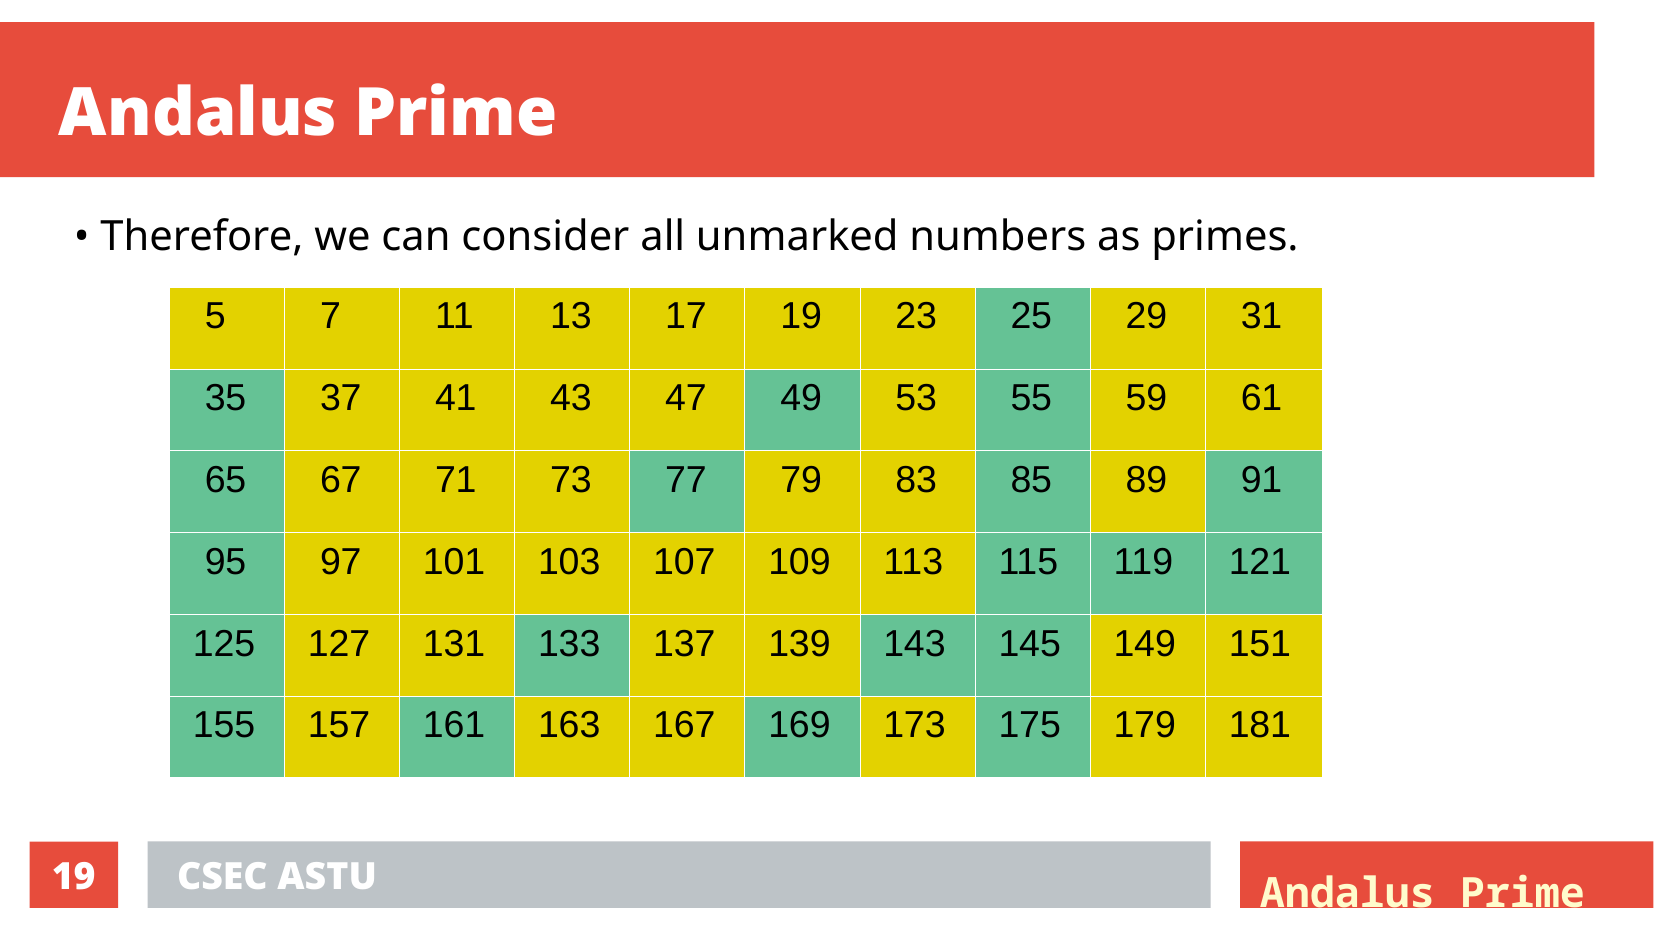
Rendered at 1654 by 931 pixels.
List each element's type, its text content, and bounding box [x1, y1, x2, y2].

table_cell 179 [1091, 697, 1205, 777]
table_header 17 [630, 288, 744, 369]
table_cell 133 [515, 615, 629, 696]
table_cell 77 [630, 451, 744, 532]
table_cell 109 [745, 533, 860, 614]
table_cell 115 [976, 533, 1090, 614]
list [59, 262, 1565, 820]
table_cell 113 [861, 533, 975, 614]
table_cell 169 [745, 697, 860, 777]
table_cell 103 [515, 533, 629, 614]
table_header 23 [861, 288, 975, 369]
table_cell 71 [400, 451, 514, 532]
table_cell 73 [515, 451, 629, 532]
table_cell 47 [630, 370, 744, 450]
table_cell 79 [745, 451, 860, 532]
table_header 25 [976, 288, 1090, 369]
table_cell 67 [285, 451, 399, 532]
table_cell 145 [976, 615, 1090, 696]
table_cell 163 [515, 697, 629, 777]
table_cell 83 [861, 451, 975, 532]
table_cell 125 [170, 615, 284, 696]
table_cell 131 [400, 615, 514, 696]
table_cell 37 [285, 370, 399, 450]
text_box Andalus Prime [1245, 855, 1636, 912]
table_cell 53 [861, 370, 975, 450]
table_cell 155 [170, 697, 284, 777]
table_cell 137 [630, 615, 744, 696]
table_cell 85 [976, 451, 1090, 532]
table_header 7 [285, 288, 399, 369]
table_cell 61 [1206, 370, 1322, 450]
table_cell 43 [515, 370, 629, 450]
table_cell 167 [630, 697, 744, 777]
table_cell 119 [1091, 533, 1205, 614]
table_cell 127 [285, 615, 399, 696]
table_header 29 [1091, 288, 1205, 369]
table_header 19 [745, 288, 860, 369]
table_cell 49 [745, 370, 860, 450]
table_cell 65 [170, 451, 284, 532]
table_cell 161 [400, 697, 514, 777]
table_cell 151 [1206, 615, 1322, 696]
table_cell 157 [285, 697, 399, 777]
table_header 31 [1206, 288, 1322, 369]
table_cell 89 [1091, 451, 1205, 532]
table_cell 41 [400, 370, 514, 450]
table_header 5 [170, 288, 284, 369]
table_cell 107 [630, 533, 744, 614]
table_cell 55 [976, 370, 1090, 450]
table_cell 35 [170, 370, 284, 450]
table_cell 139 [745, 615, 860, 696]
table_cell 59 [1091, 370, 1205, 450]
table_cell 173 [861, 697, 975, 777]
table_header 13 [515, 288, 629, 369]
table_cell 181 [1206, 697, 1322, 777]
table_cell 101 [400, 533, 514, 614]
table_cell 149 [1091, 615, 1205, 696]
table_cell 143 [861, 615, 975, 696]
table_cell 97 [285, 533, 399, 614]
table_header 11 [400, 288, 514, 369]
table_cell 91 [1206, 451, 1322, 532]
text_box • Therefore, we can consider all unmarked numbers as primes. [59, 198, 1609, 262]
table_cell 95 [170, 533, 284, 614]
table_cell 121 [1206, 533, 1322, 614]
title Andalus Prime [59, 44, 1595, 156]
table_cell 175 [976, 697, 1090, 777]
